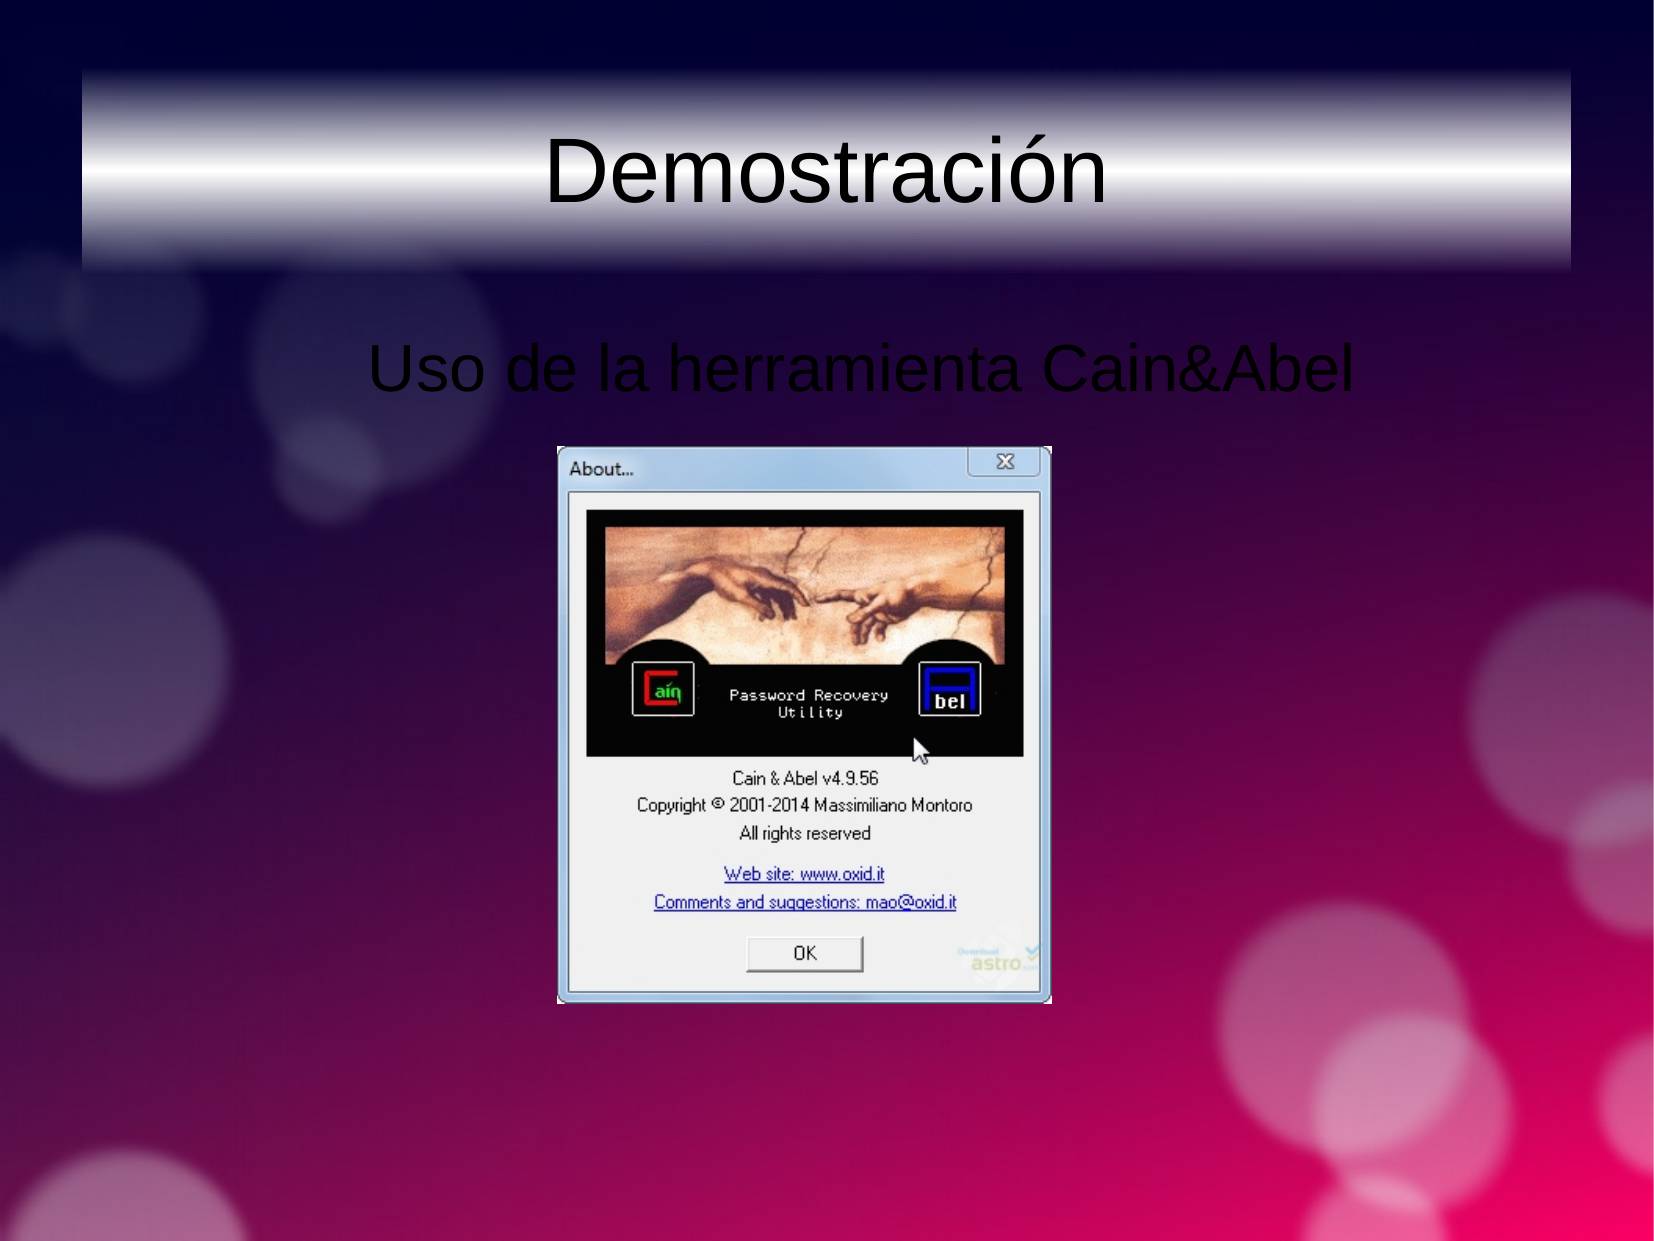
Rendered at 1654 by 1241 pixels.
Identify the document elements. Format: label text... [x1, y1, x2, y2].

list Uso de la herramienta Cain&Abel [82, 331, 1571, 1123]
title Demostración [82, 67, 1571, 275]
picture [0, 0, 1654, 1241]
